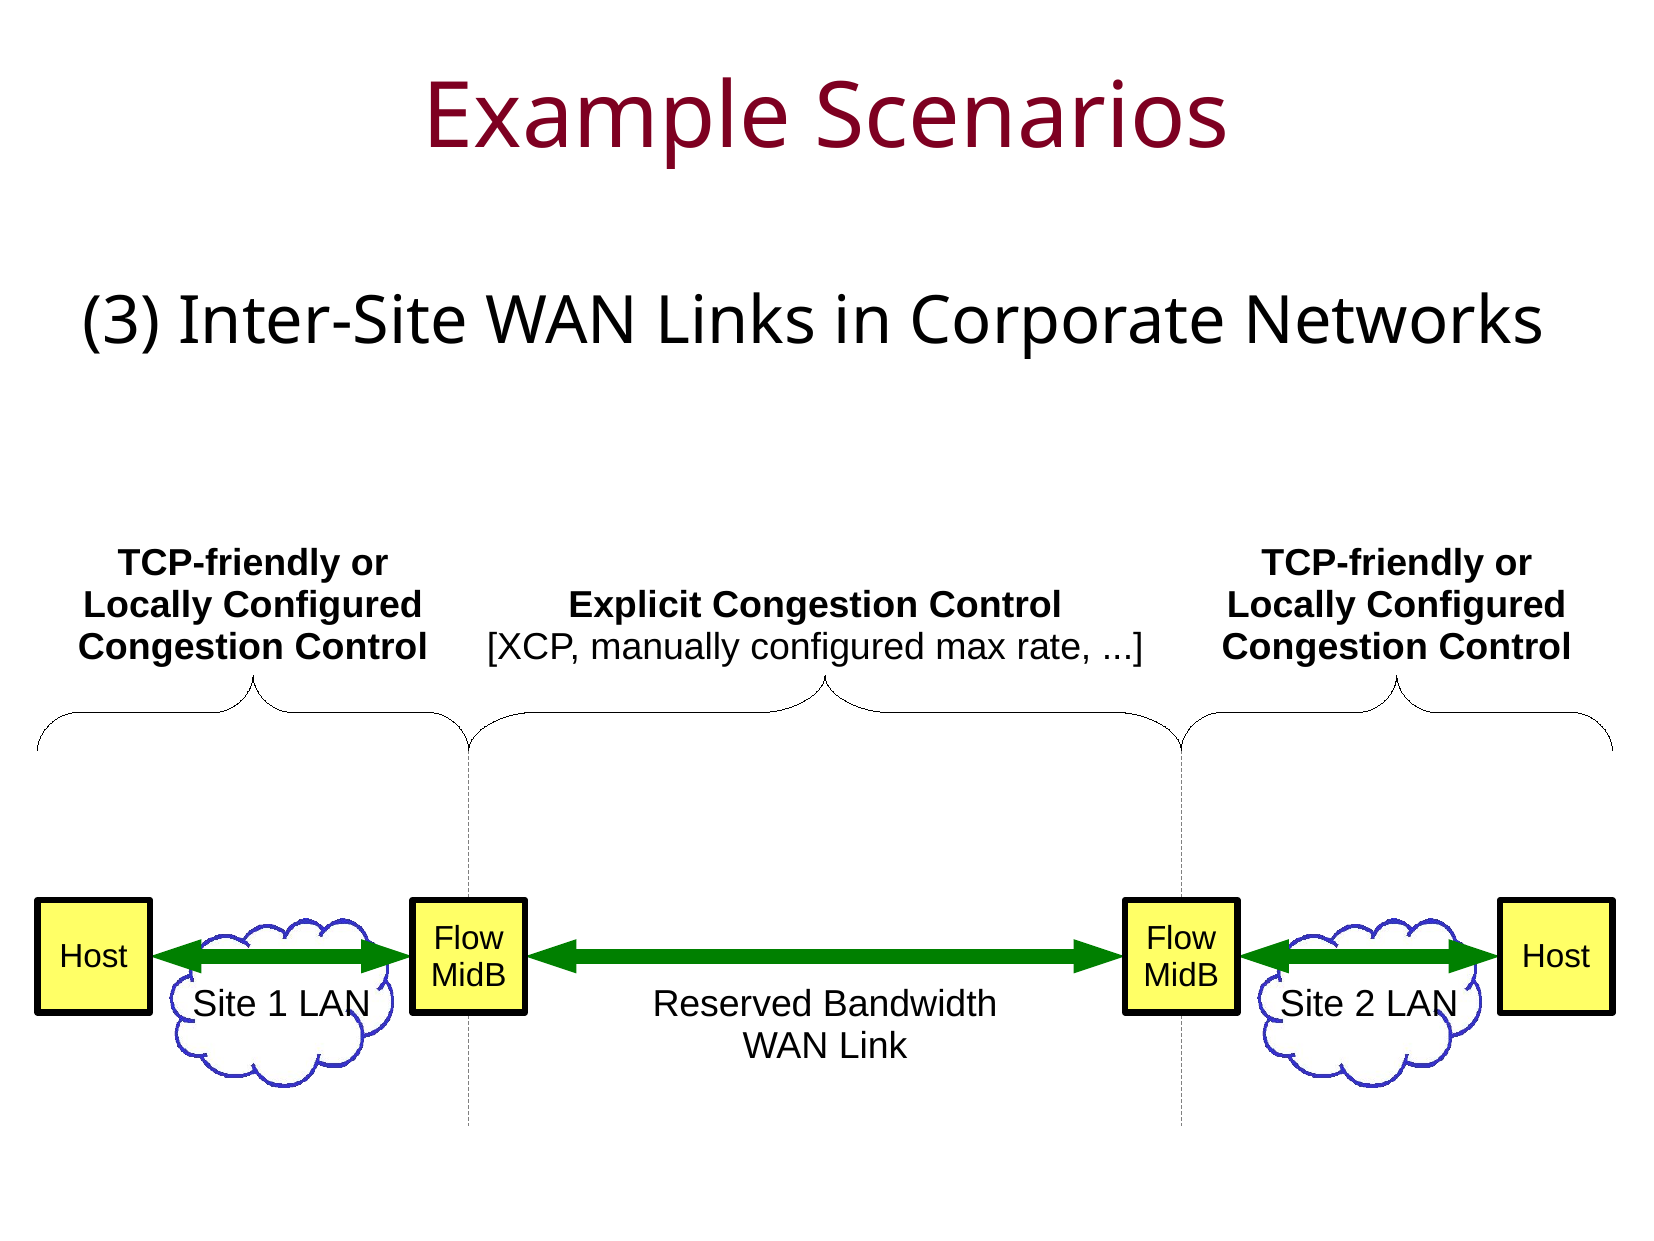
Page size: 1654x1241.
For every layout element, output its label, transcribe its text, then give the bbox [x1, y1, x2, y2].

picture [1257, 963, 1482, 1088]
list (3) Inter-Site WAN Links in Corporate Networks [82, 272, 1576, 357]
picture [1257, 918, 1482, 949]
picture [169, 963, 394, 1088]
picture [169, 918, 394, 949]
text_box TCP-friendly or Locally Configured Congestion Control [1181, 534, 1613, 676]
text_box Host [37, 900, 151, 1013]
text_box Flow MidB [1125, 900, 1238, 1013]
text_box Explicit Congestion Control [XCP, manually configured max rate, ...] [412, 576, 1181, 676]
text_box Reserved Bandwidth WAN Link [468, 975, 1182, 1074]
text_box Flow MidB [412, 900, 526, 1013]
text_box TCP-friendly or Locally Configured Congestion Control [37, 534, 469, 676]
text_box Host [1500, 900, 1613, 1013]
title Example Scenarios [82, 15, 1571, 208]
